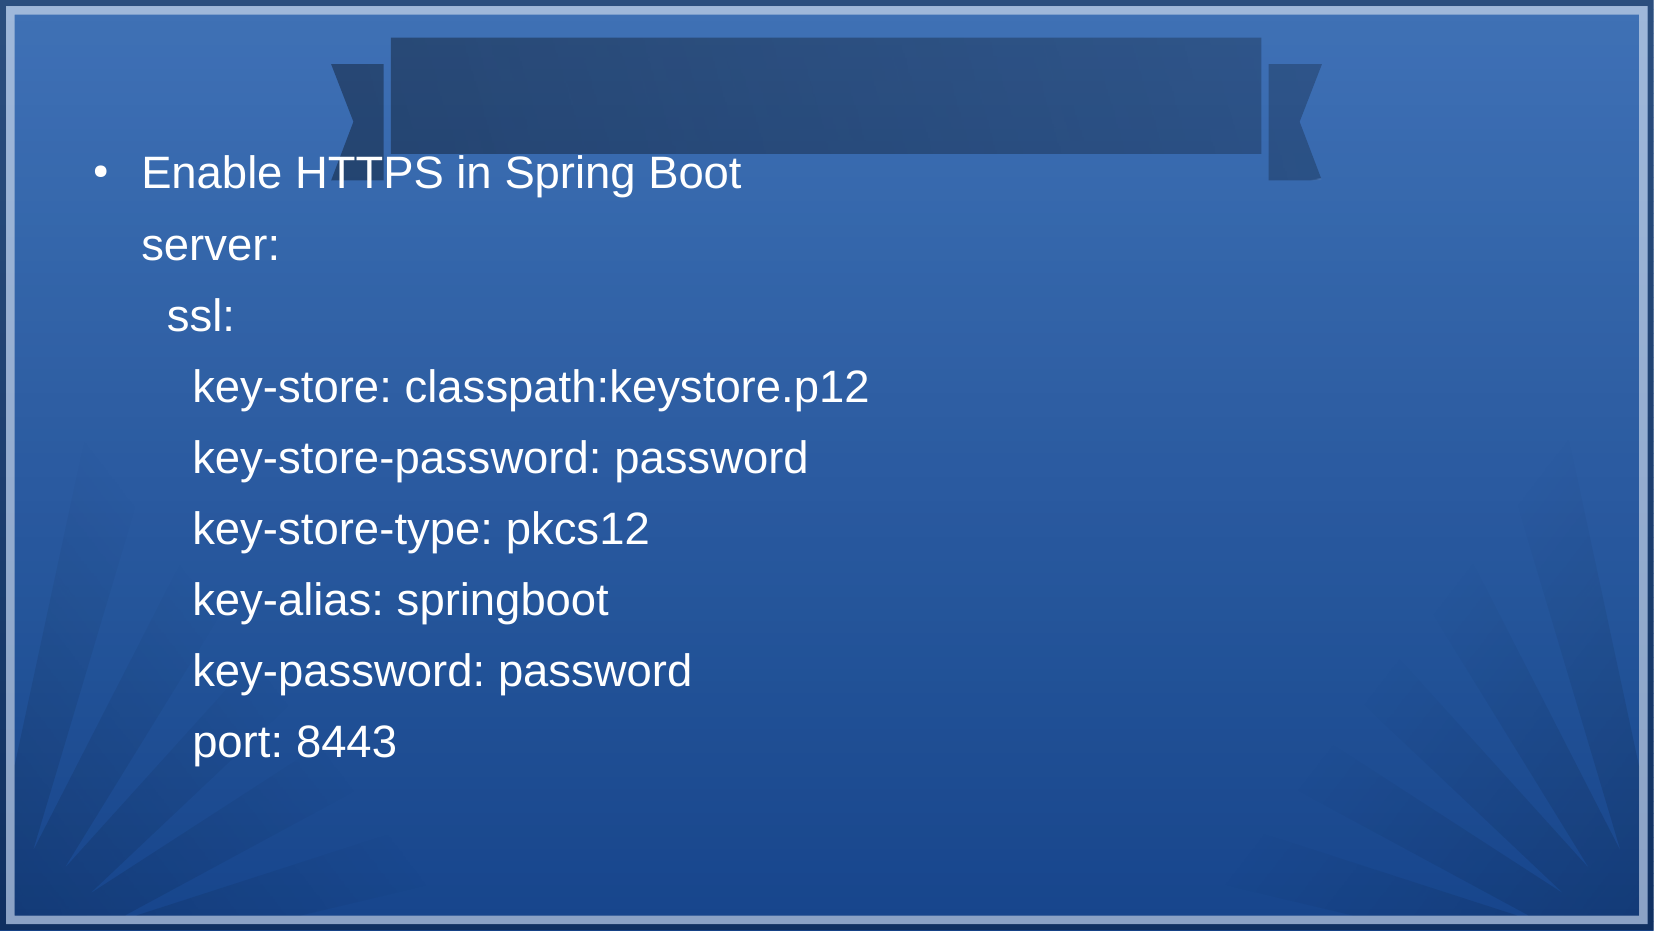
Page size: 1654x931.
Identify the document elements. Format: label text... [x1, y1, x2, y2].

list Enable HTTPS in Spring Boot server: ssl: key-store: classpath:keystore.p12 key-store-password: password key-store-type: pkcs12 key-alias: springboot key-password: password port: 8443 [76, 147, 1565, 771]
